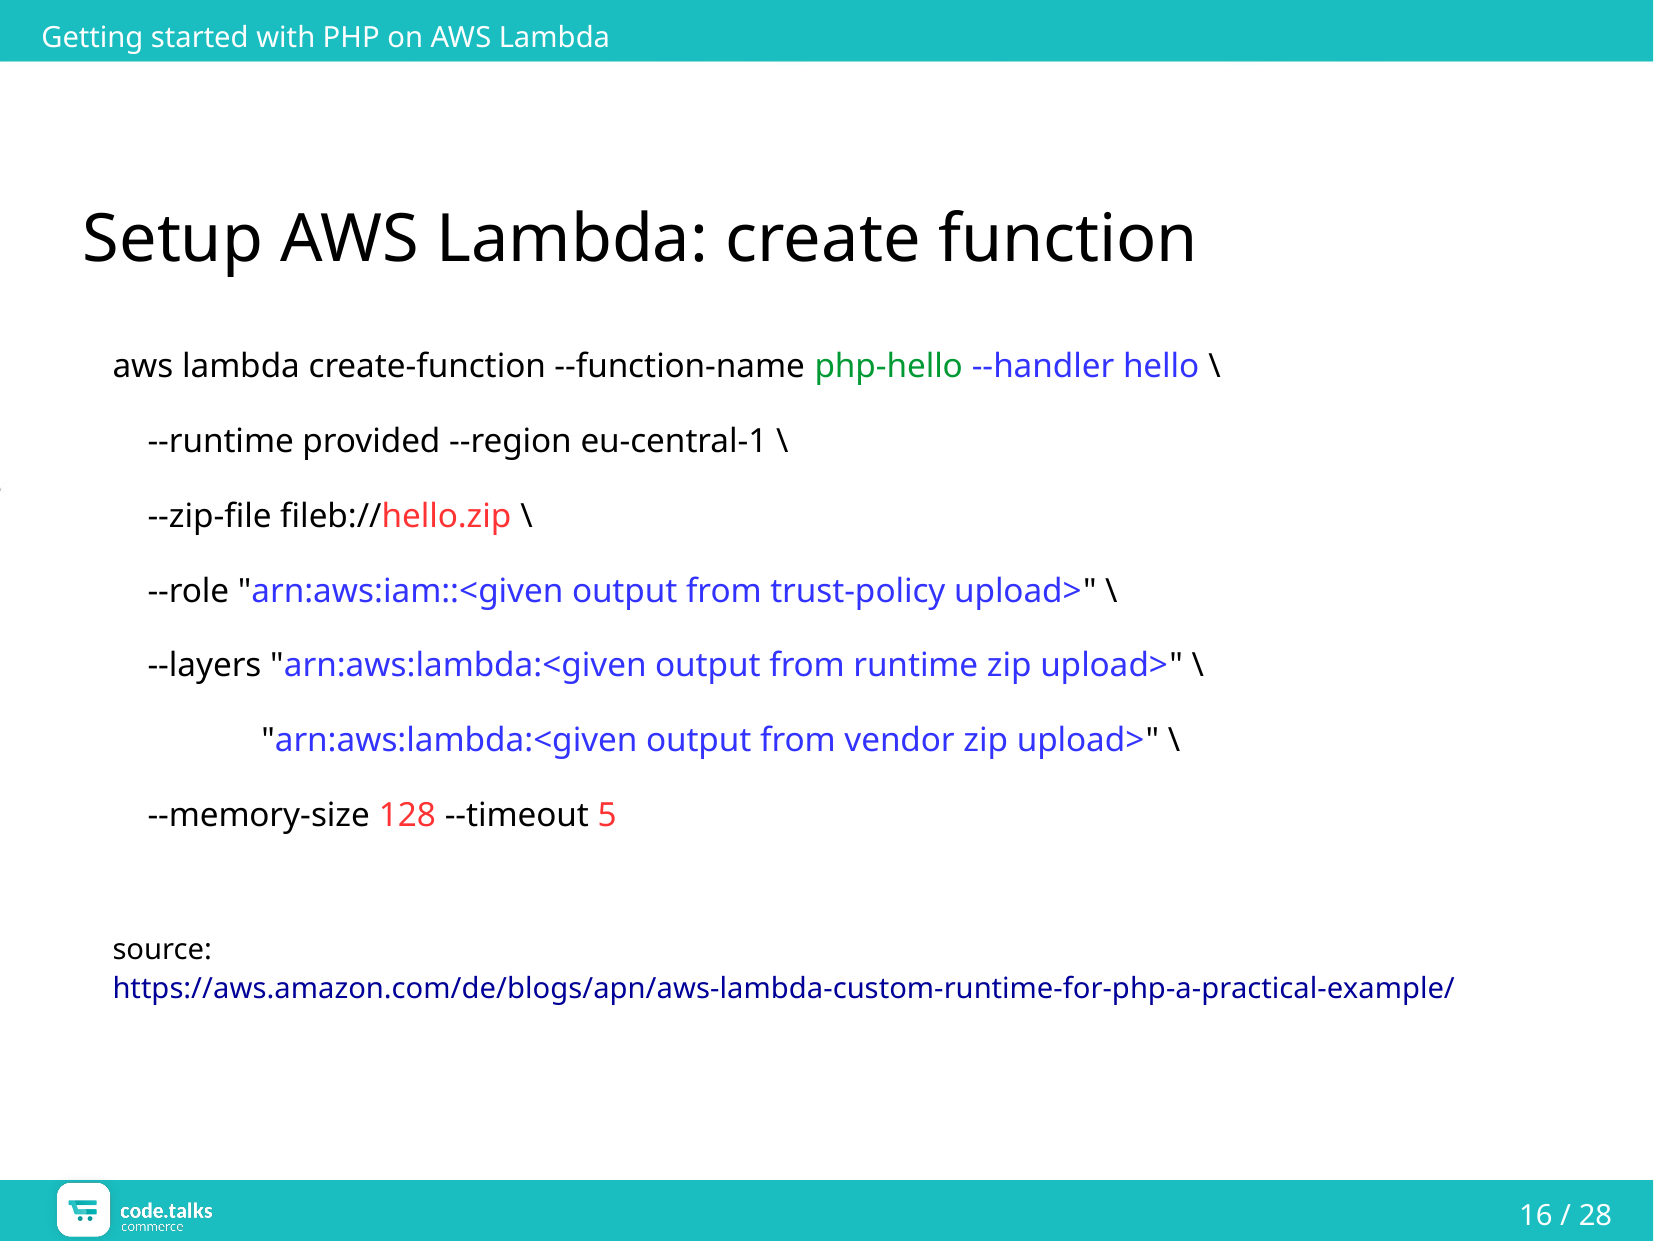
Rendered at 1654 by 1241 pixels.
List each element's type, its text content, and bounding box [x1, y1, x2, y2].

title Setup AWS Lambda: create function [82, 139, 1571, 332]
picture [0, 0, 1654, 1241]
list aws lambda create-function --function-name php-hello --handler hello \ --runtime provided --region eu-central-1 \ --zip-file fileb://hello.zip \ --role "arn:aws:iam::<given output from trust-policy upload>" \ --layers "arn:aws:lambda:<given output from runtime zip upload>" \ "arn:aws:lambda:<given output from vendor zip upload>" \ --memory-size 128 --timeout 5 source: https://aws.amazon.com/de/blogs/apn/aws-lambda-custom-runtime-for-php-a-practical-example/ [112, 342, 1613, 1151]
